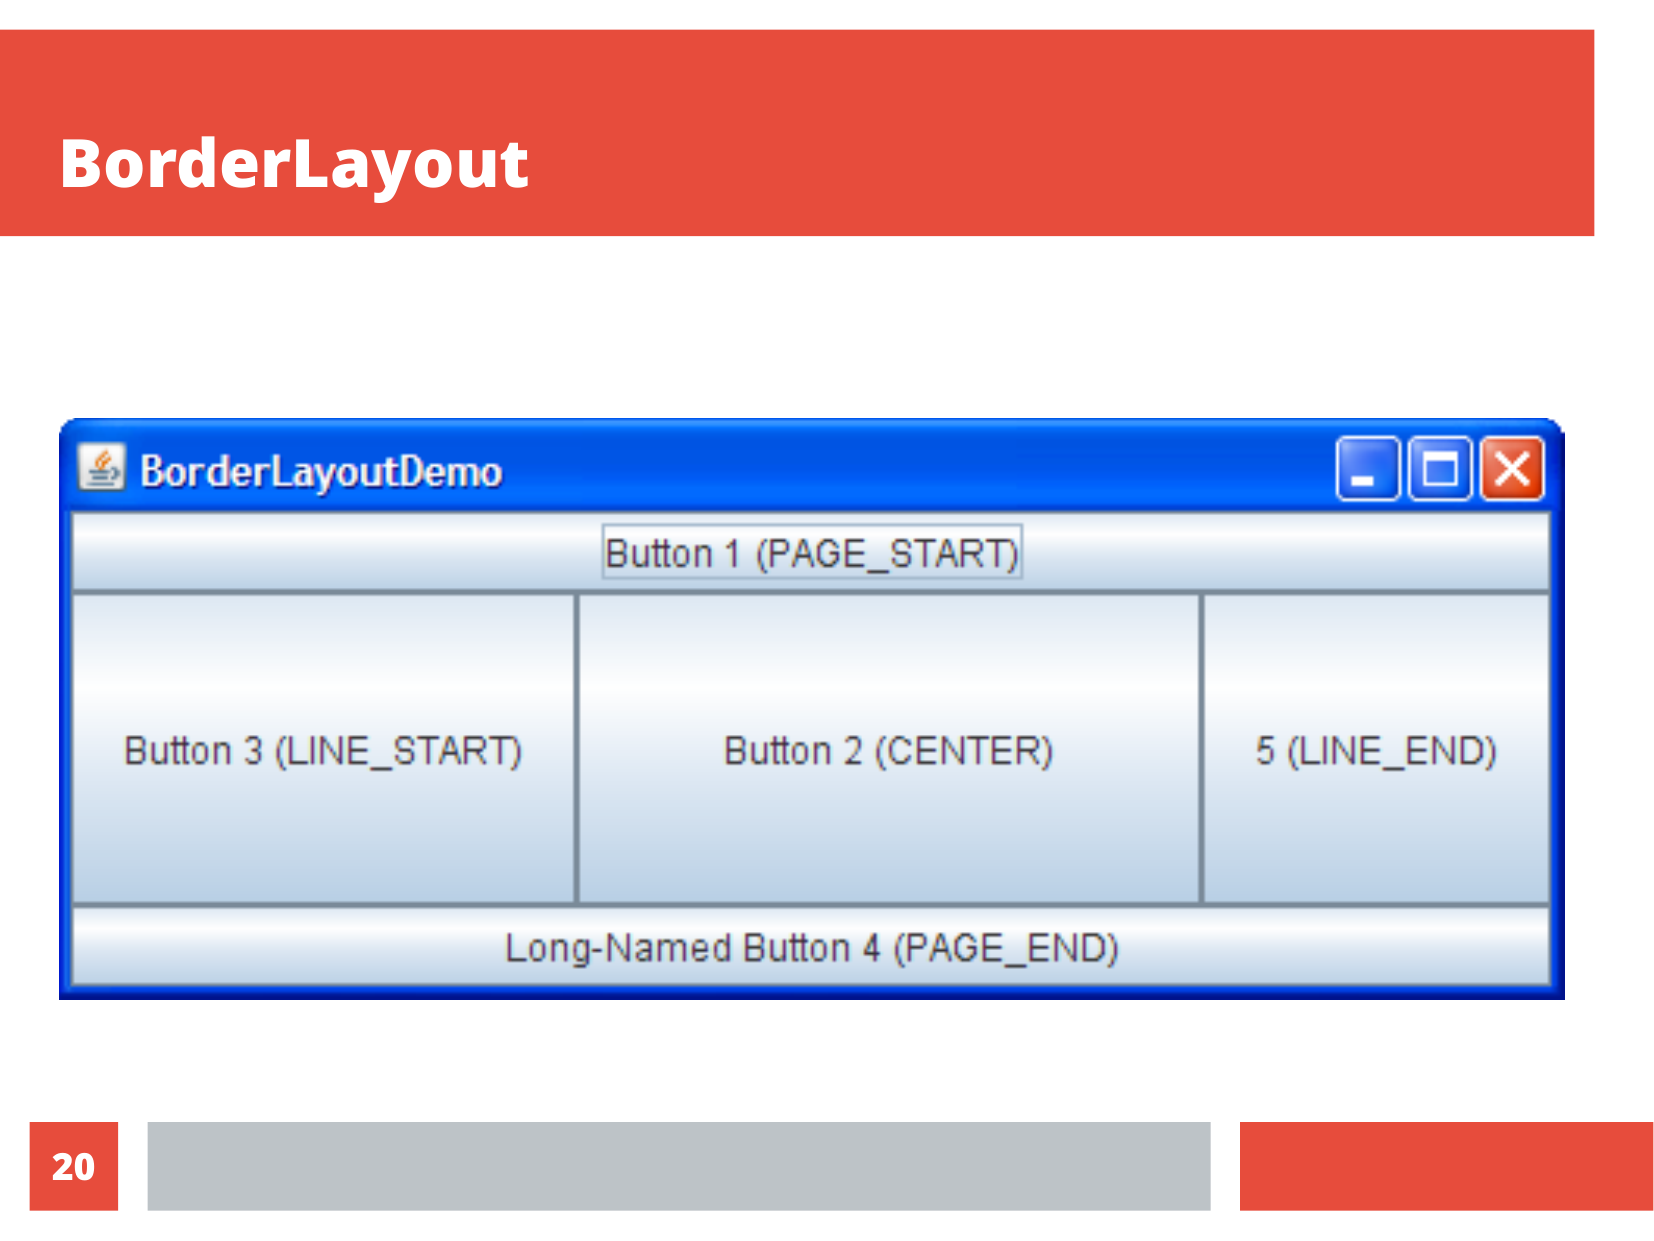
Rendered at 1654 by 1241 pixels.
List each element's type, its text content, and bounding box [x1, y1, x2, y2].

picture [59, 418, 1565, 1000]
title BorderLayout [59, 59, 1595, 207]
